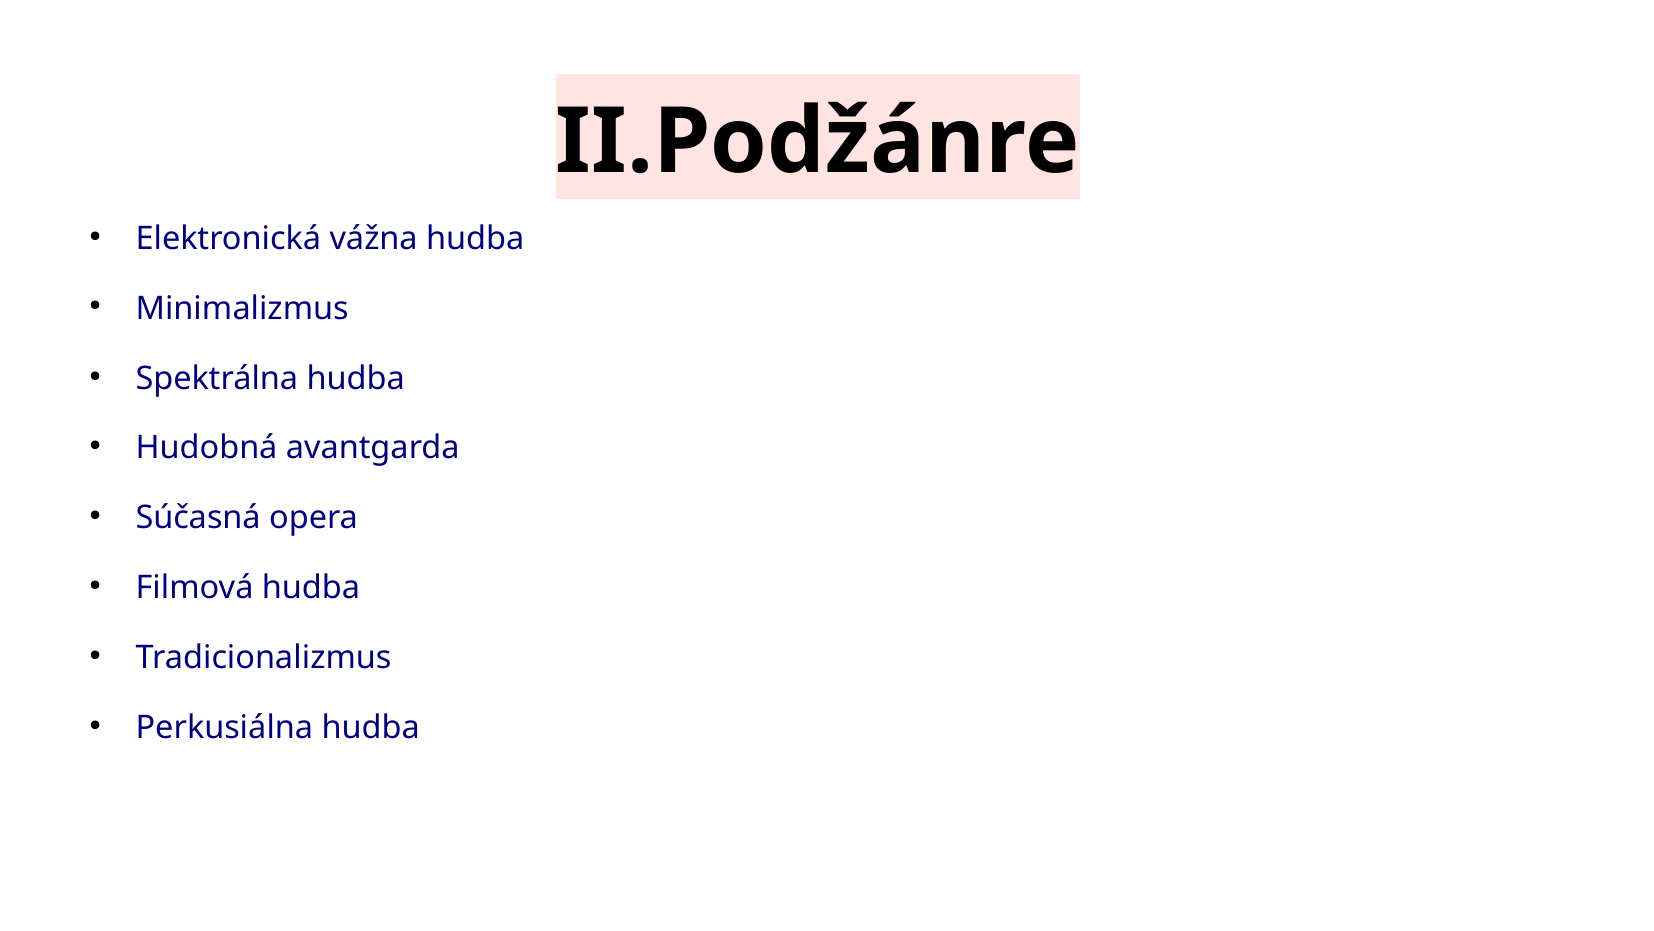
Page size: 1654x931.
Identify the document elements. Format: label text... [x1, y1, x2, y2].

title II.Podžánre [73, 59, 1563, 215]
list Elektronická vážna hudba Minimalizmus Spektrálna hudba Hudobná avantgarda Súčasná opera Filmová hudba Tradicionalizmus Perkusiálna hudba [73, 215, 1563, 754]
